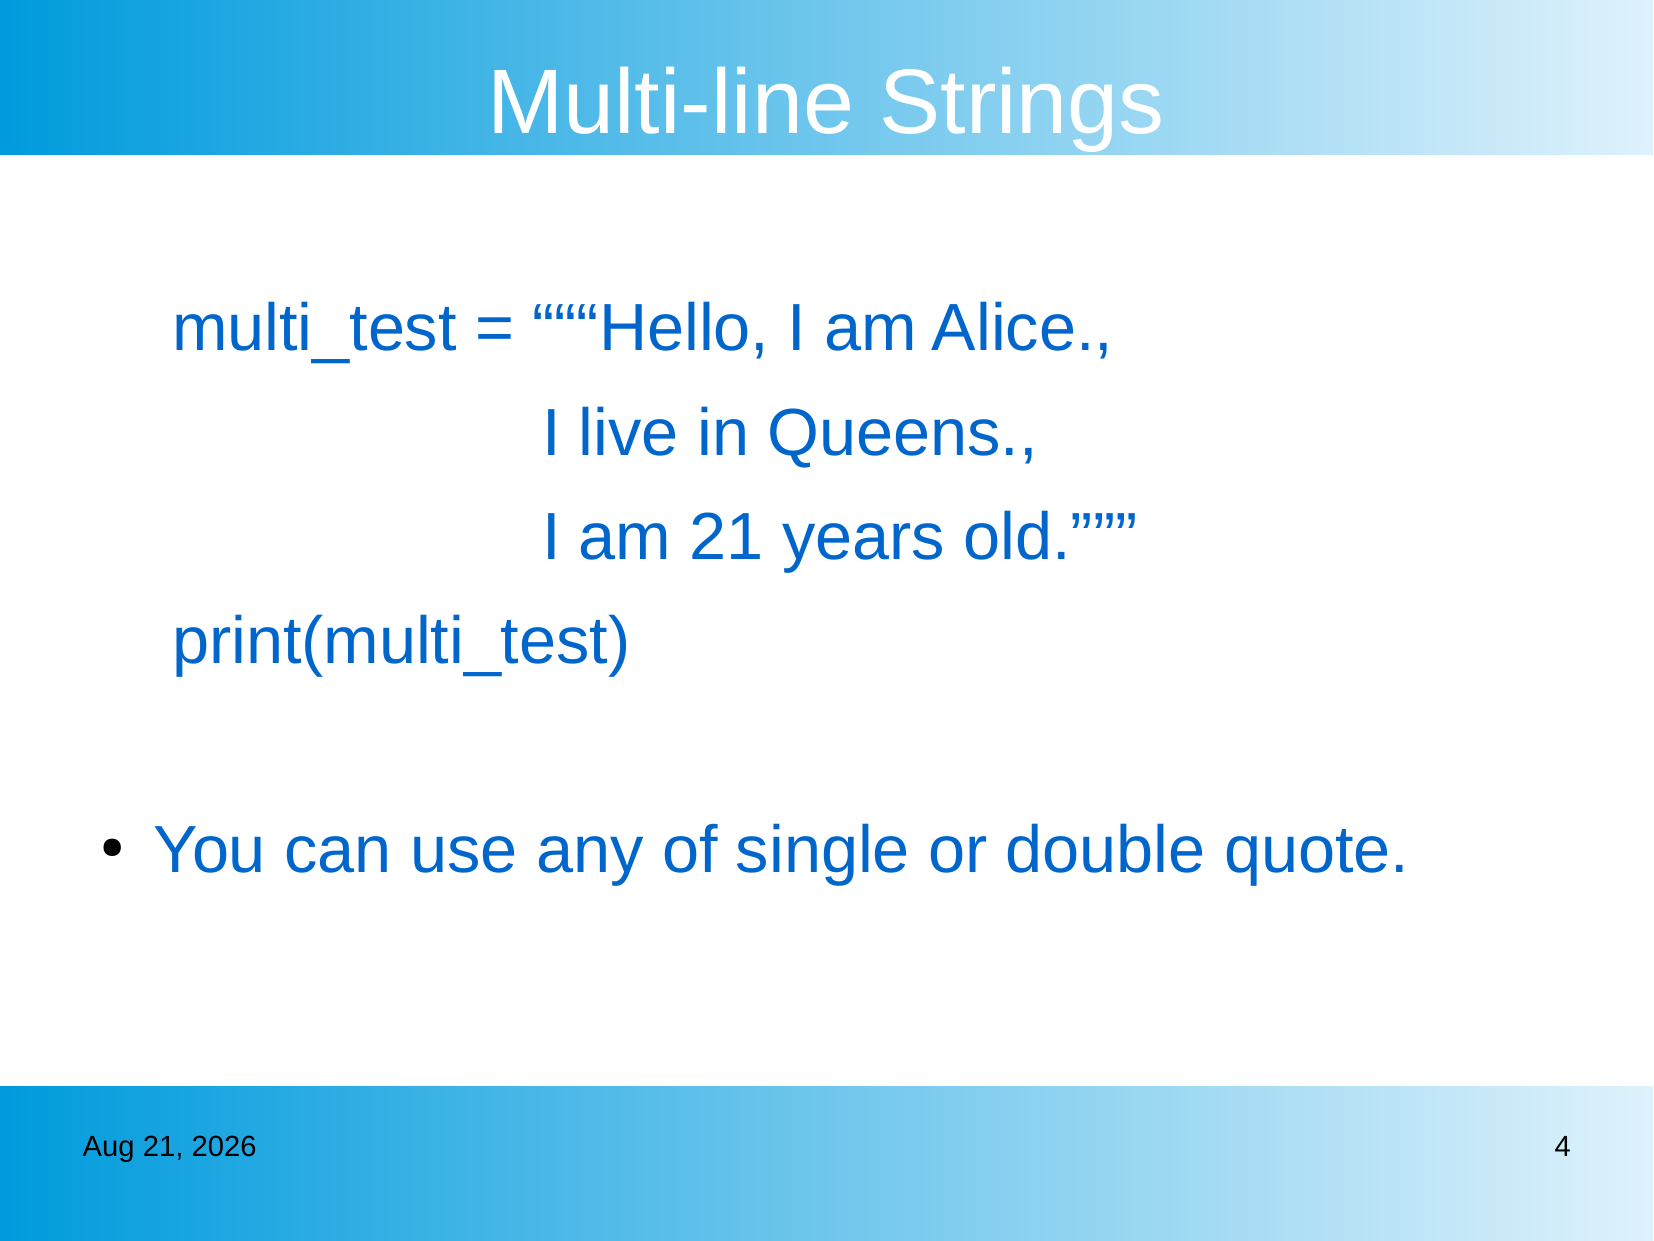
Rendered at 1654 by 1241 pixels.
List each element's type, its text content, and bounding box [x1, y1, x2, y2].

title Multi-line Strings [82, 49, 1571, 155]
list multi_test = “““Hello, I am Alice., I live in Queens., I am 21 years old.””” print(multi_test) You can use any of single or double quote. [82, 290, 1571, 1010]
